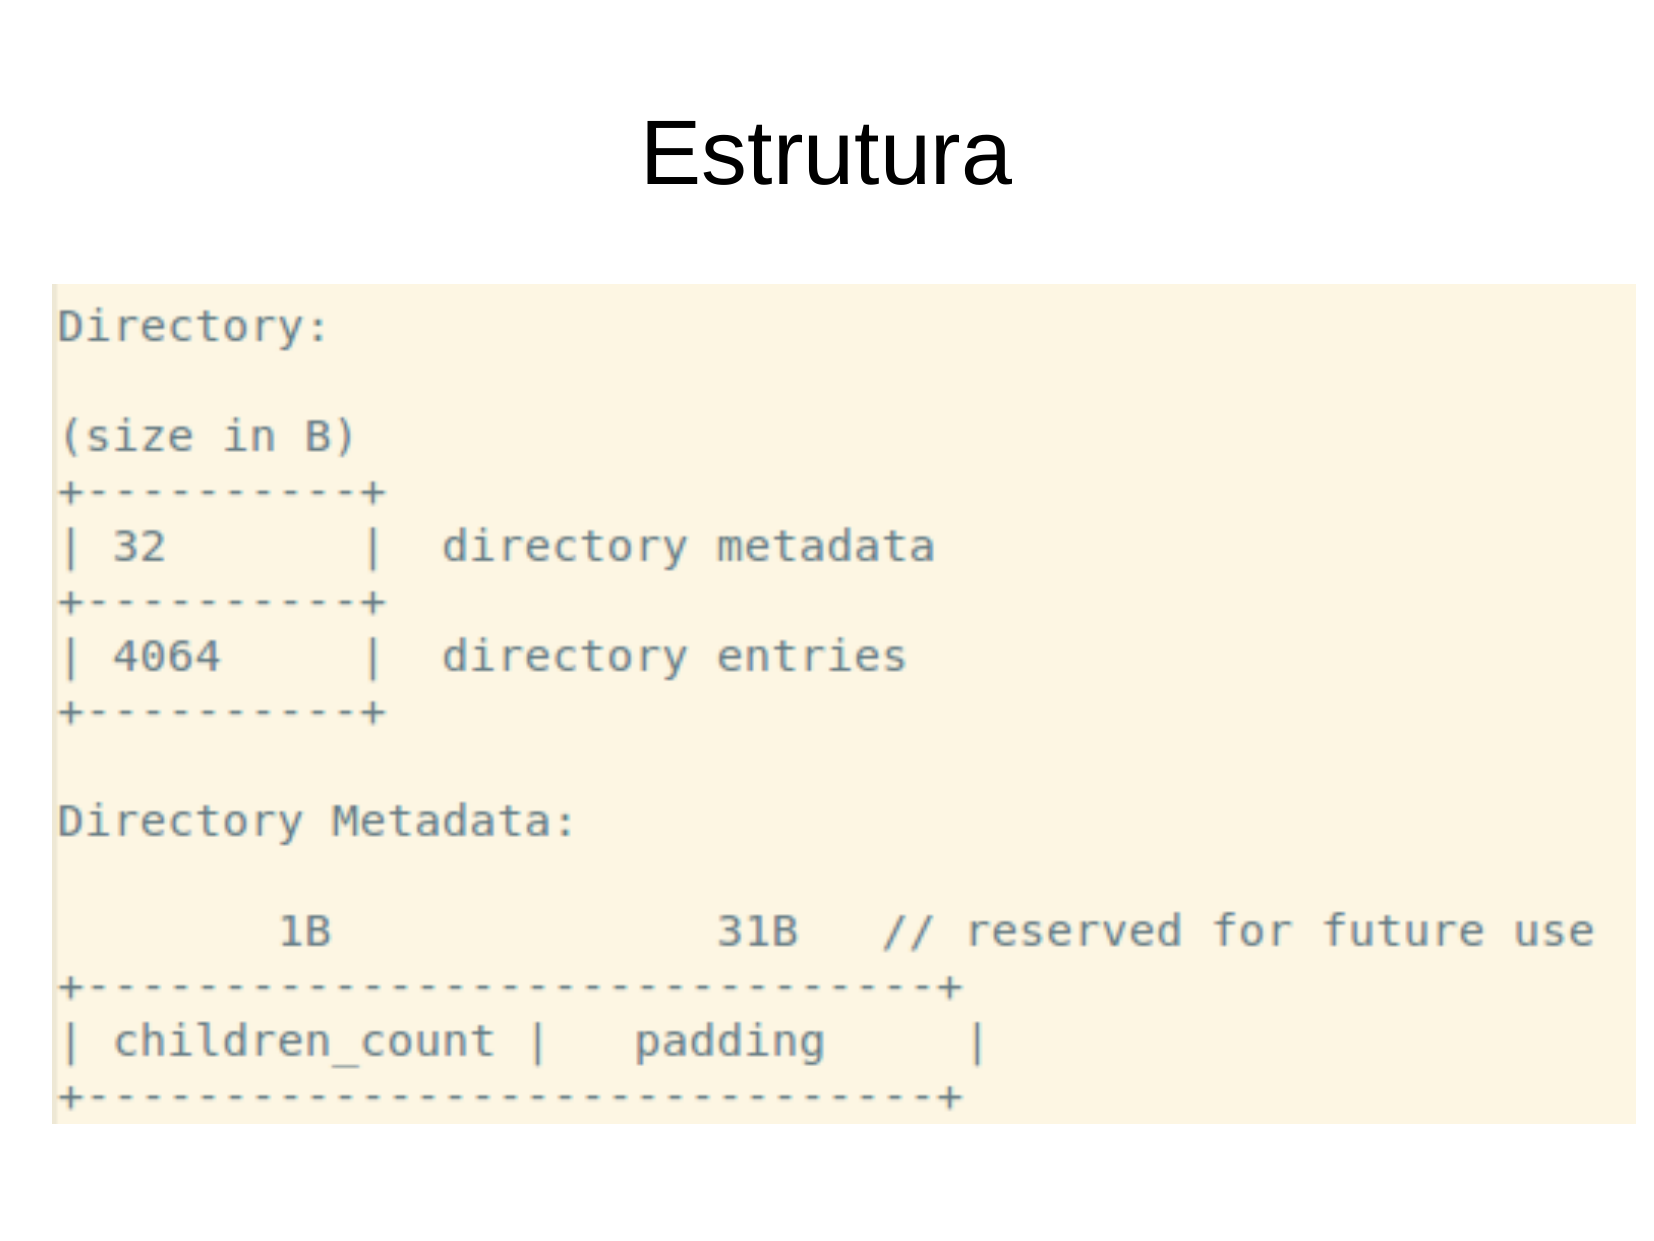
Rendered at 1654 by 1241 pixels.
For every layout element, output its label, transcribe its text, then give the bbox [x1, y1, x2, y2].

picture [52, 284, 1636, 1124]
title Estrutura [82, 49, 1571, 257]
